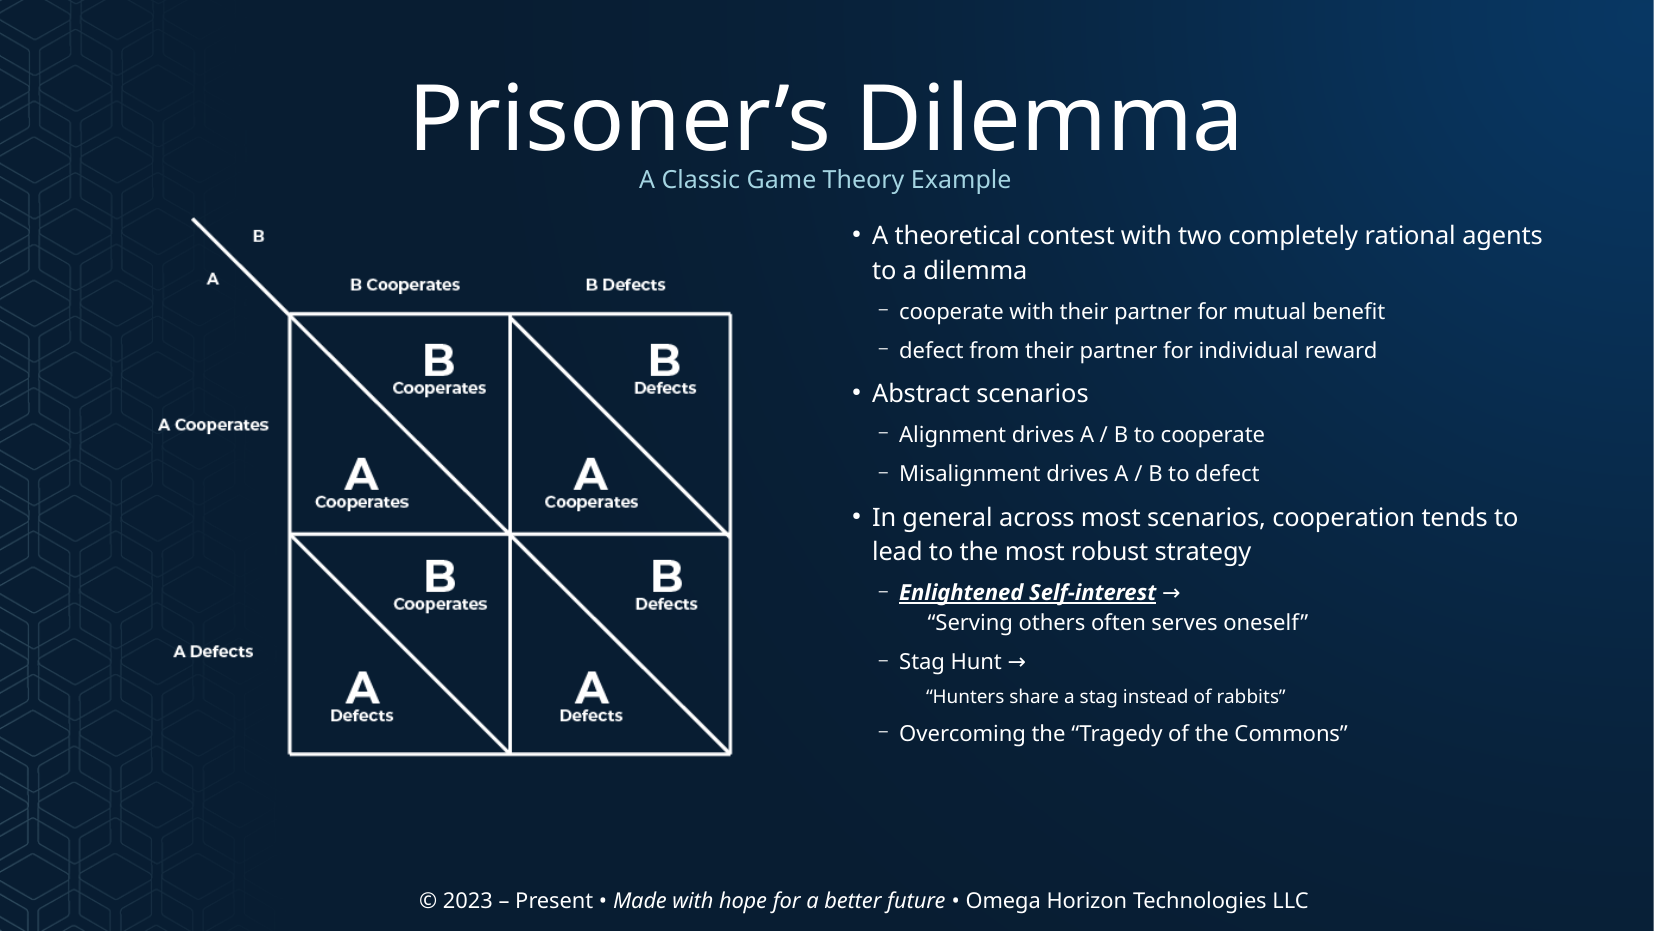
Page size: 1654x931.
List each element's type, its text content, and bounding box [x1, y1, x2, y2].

list A theoretical contest with two completely rational agents to a dilemma cooperate with their partner for mutual benefit defect from their partner for individual reward Abstract scenarios Alignment drives A / B to cooperate Misalignment drives A / B to defect In general across most scenarios, cooperation tends to lead to the most robust strategy Enlightened Self-interest → “Serving others often serves oneself” Stag Hunt → “Hunters share a stag instead of rabbits” Overcoming the “Tragedy of the Commons” [845, 217, 1572, 758]
text_box A Classic Game Theory Example [81, 161, 1570, 702]
title Prisoner’s Dilemma [82, 37, 1571, 193]
picture [0, 0, 1654, 931]
